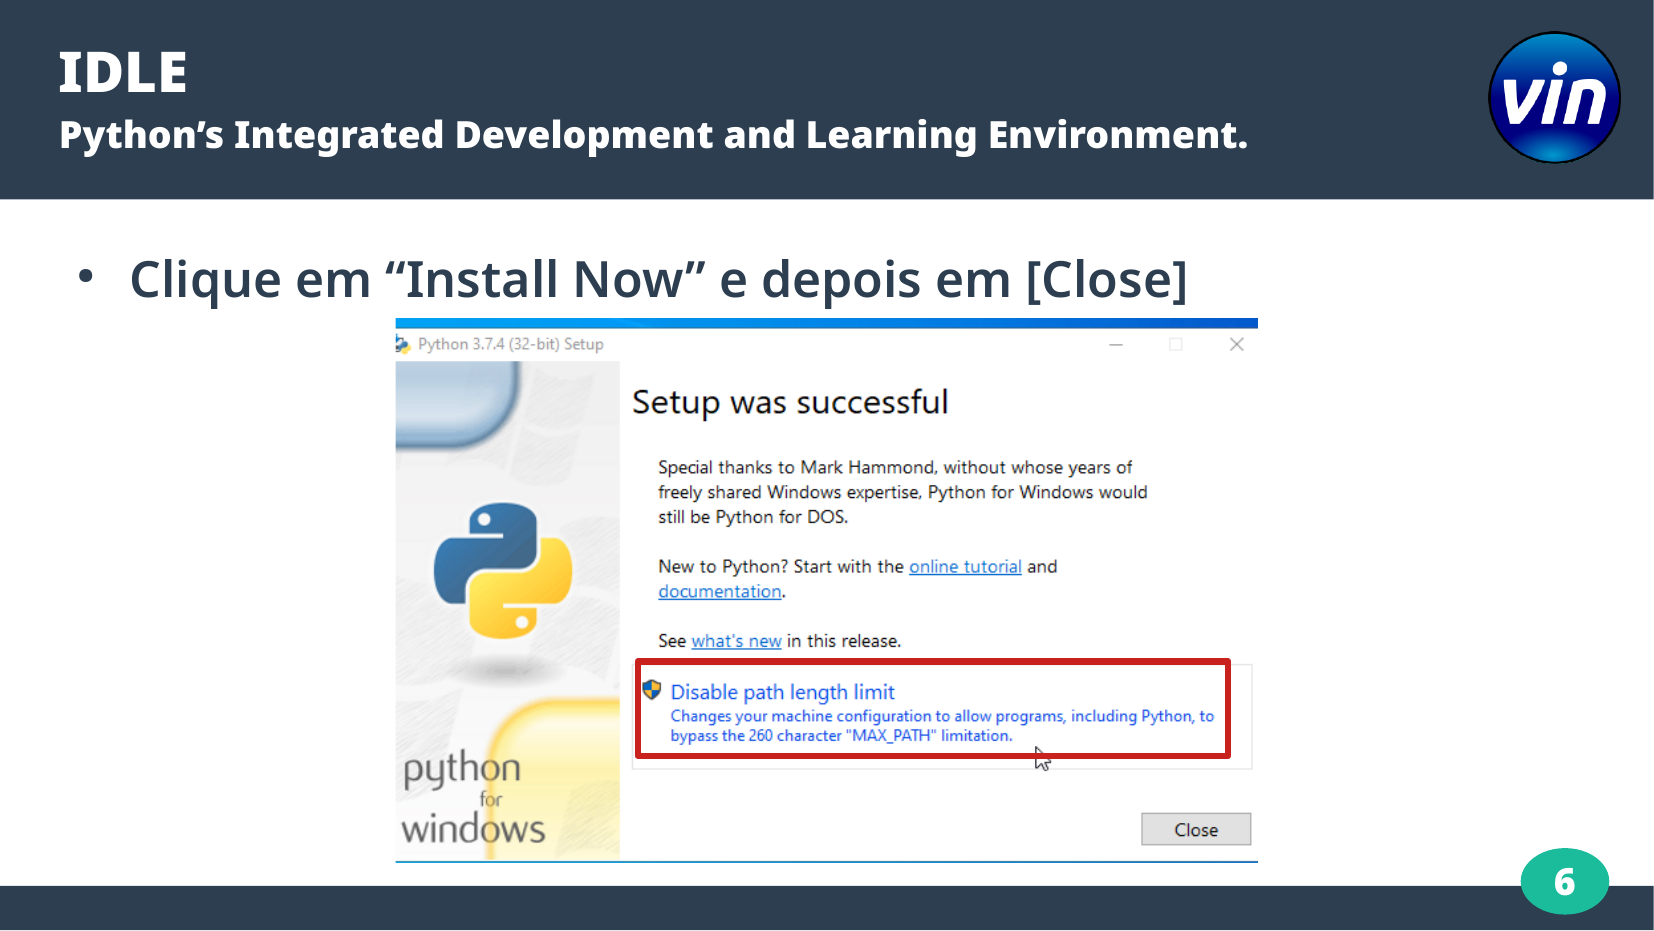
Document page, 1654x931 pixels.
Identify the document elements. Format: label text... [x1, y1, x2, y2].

picture [1488, 31, 1621, 164]
title IDLE Python’s Integrated Development and Learning Environment. [59, 37, 1488, 155]
text_box [637, 661, 1229, 756]
list Clique em “Install Now” e depois em [Close] [59, 243, 1595, 864]
picture [395, 318, 1258, 863]
